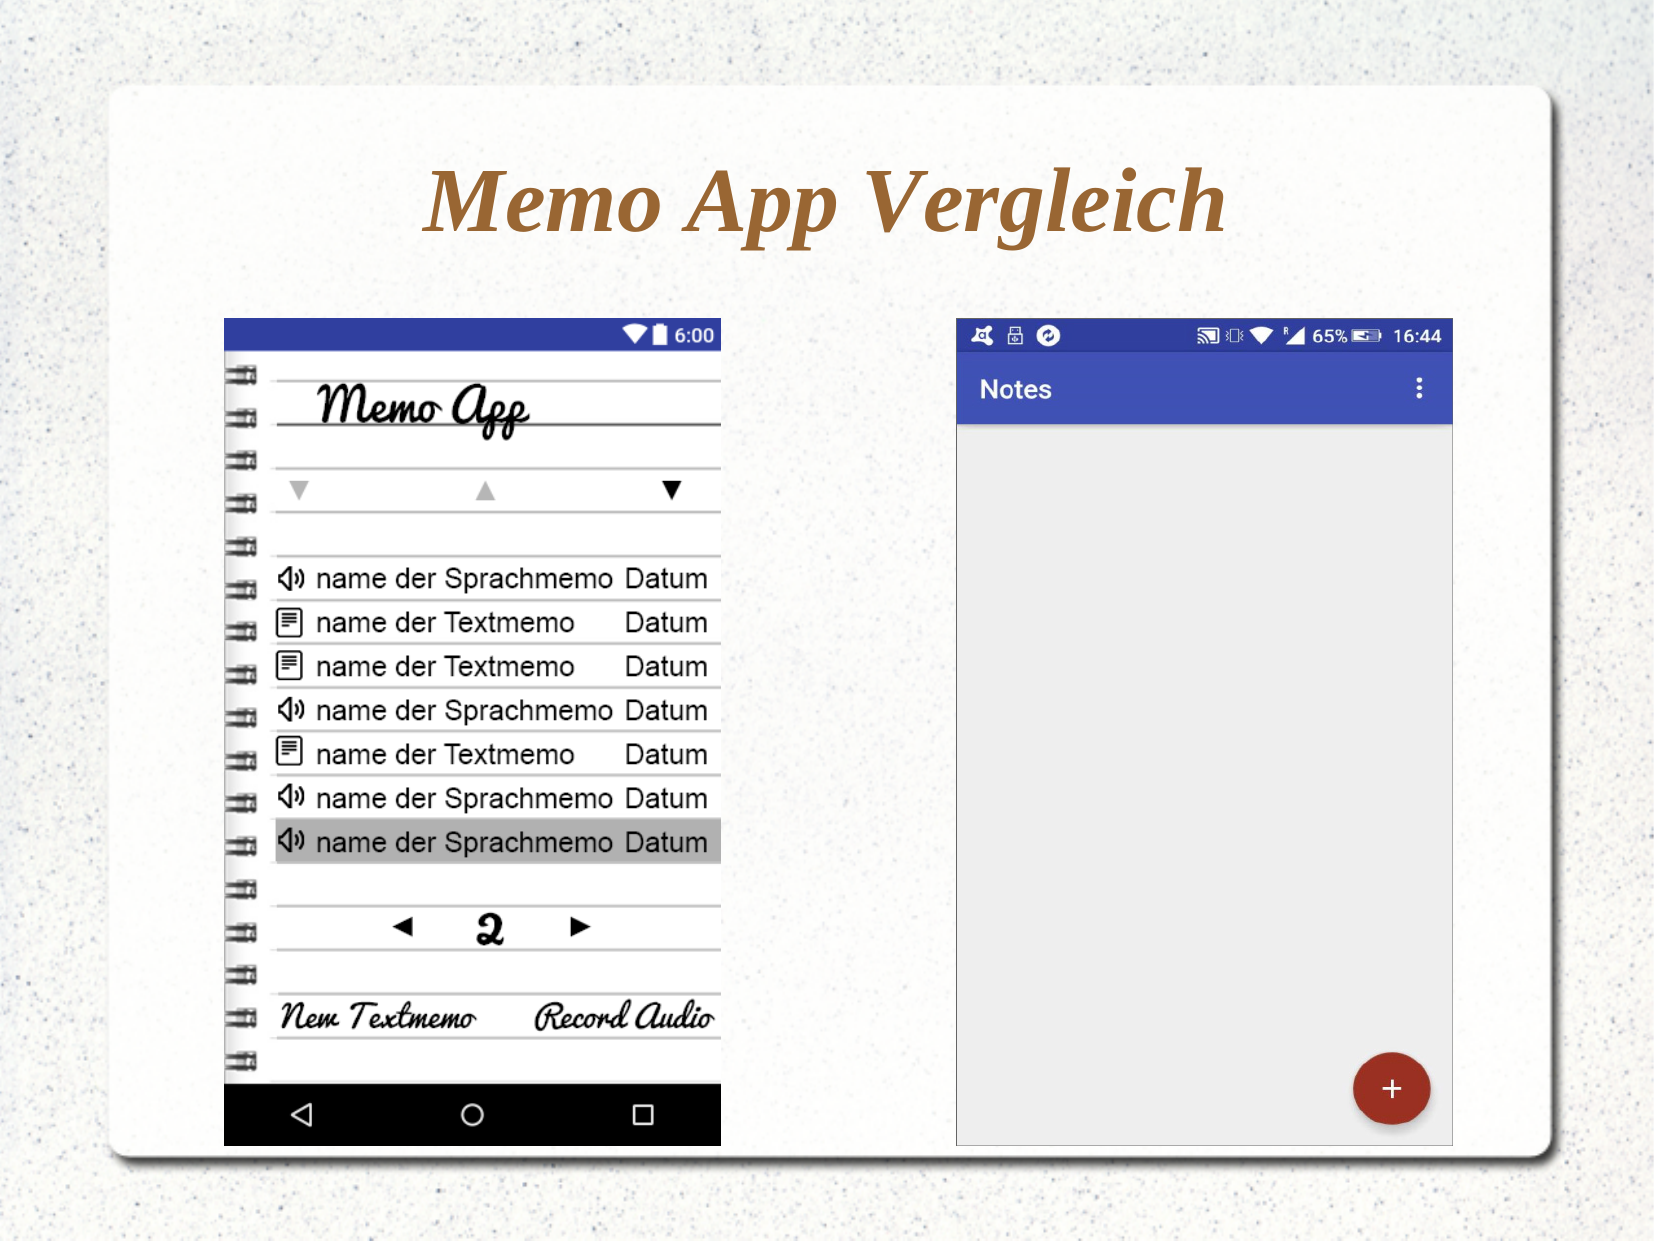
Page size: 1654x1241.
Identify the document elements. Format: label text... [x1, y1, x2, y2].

picture [0, 0, 1654, 1241]
title Memo App Vergleich [118, 96, 1536, 304]
